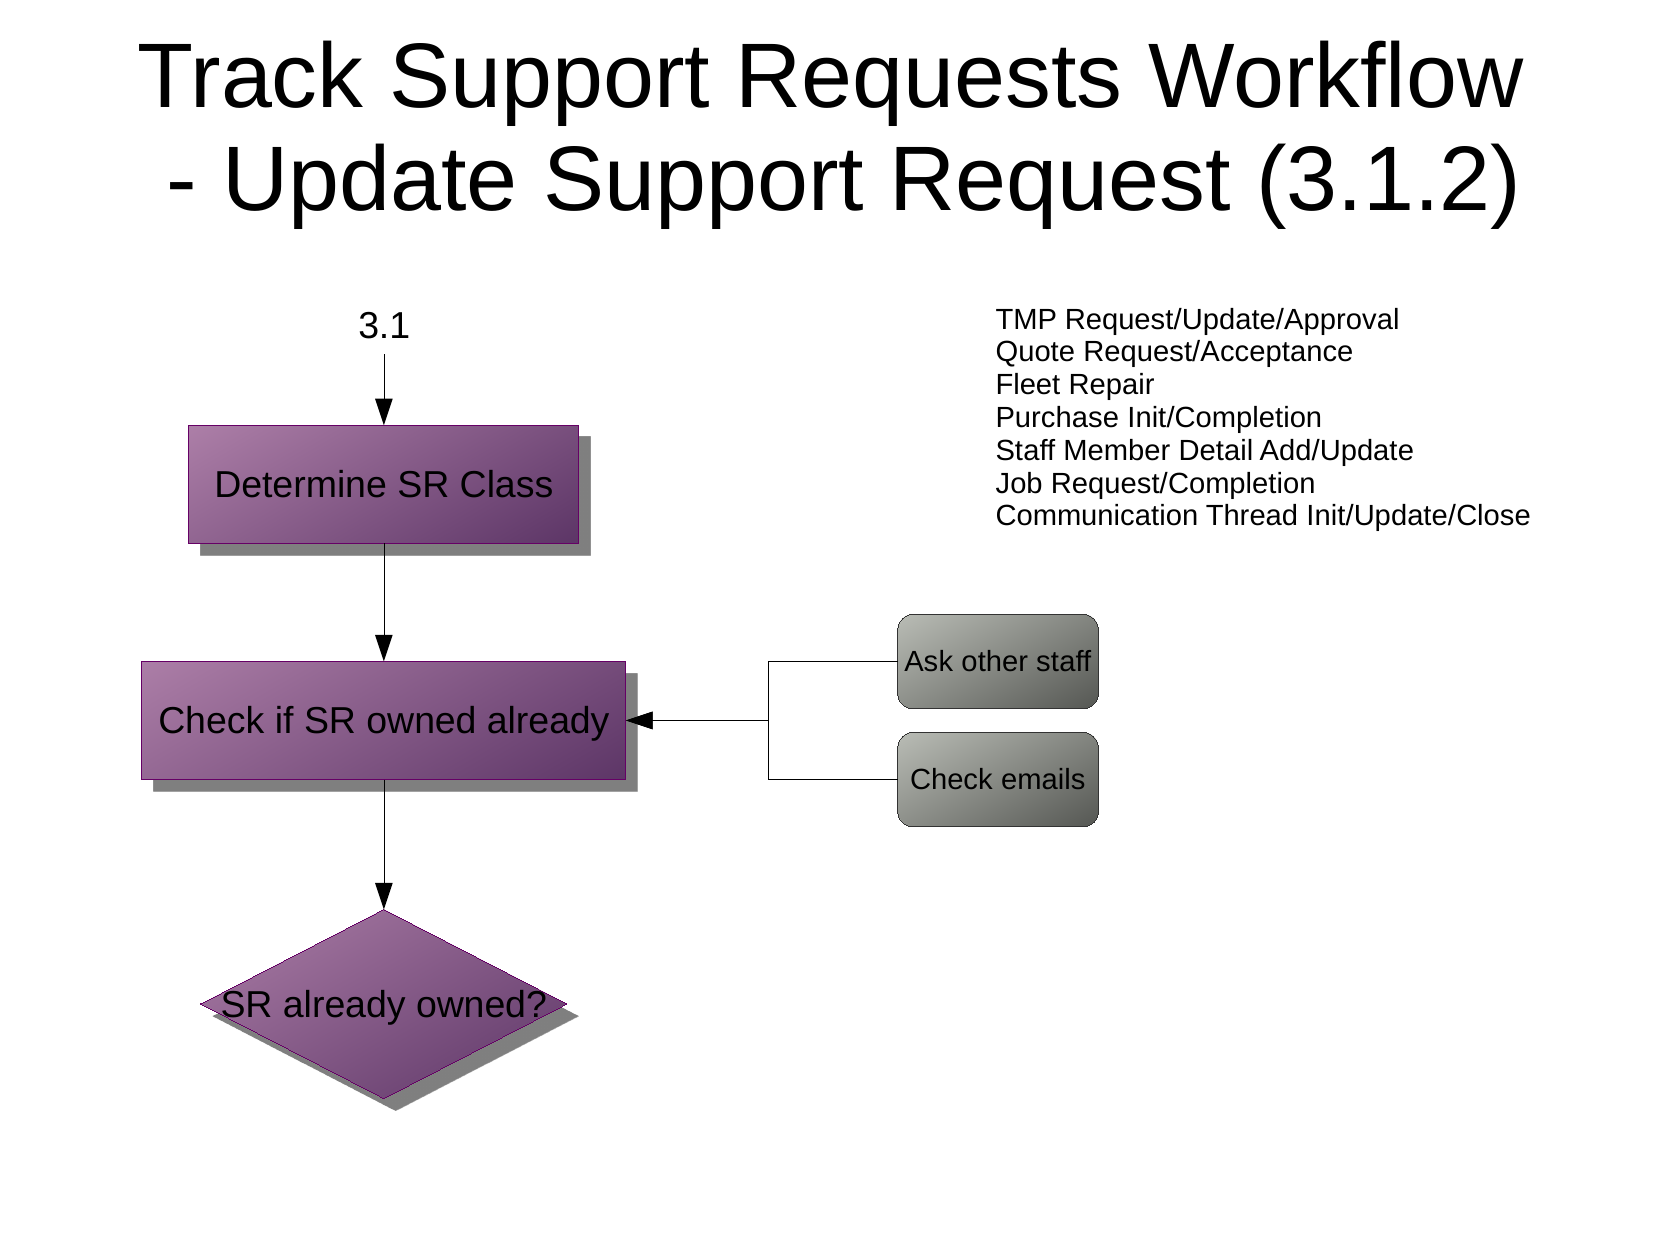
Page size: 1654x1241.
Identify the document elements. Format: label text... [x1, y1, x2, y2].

text_box Determine SR Class [188, 425, 579, 544]
text_box 3.1 [343, 297, 426, 355]
text_box Check emails [897, 732, 1099, 827]
title Track Support Requests Workflow - Update Support Request (3.1.2) [82, 23, 1571, 231]
text_box SR already owned? [200, 909, 567, 1099]
text_box TMP Request/Update/Approval Quote Request/Acceptance Fleet Repair Purchase Init/Completion Staff Member Detail Add/Update Job Request/Completion Communication Thread Init/Update/Close [980, 295, 1548, 540]
text_box Ask other staff [897, 614, 1099, 709]
text_box Check if SR owned already [141, 661, 626, 780]
